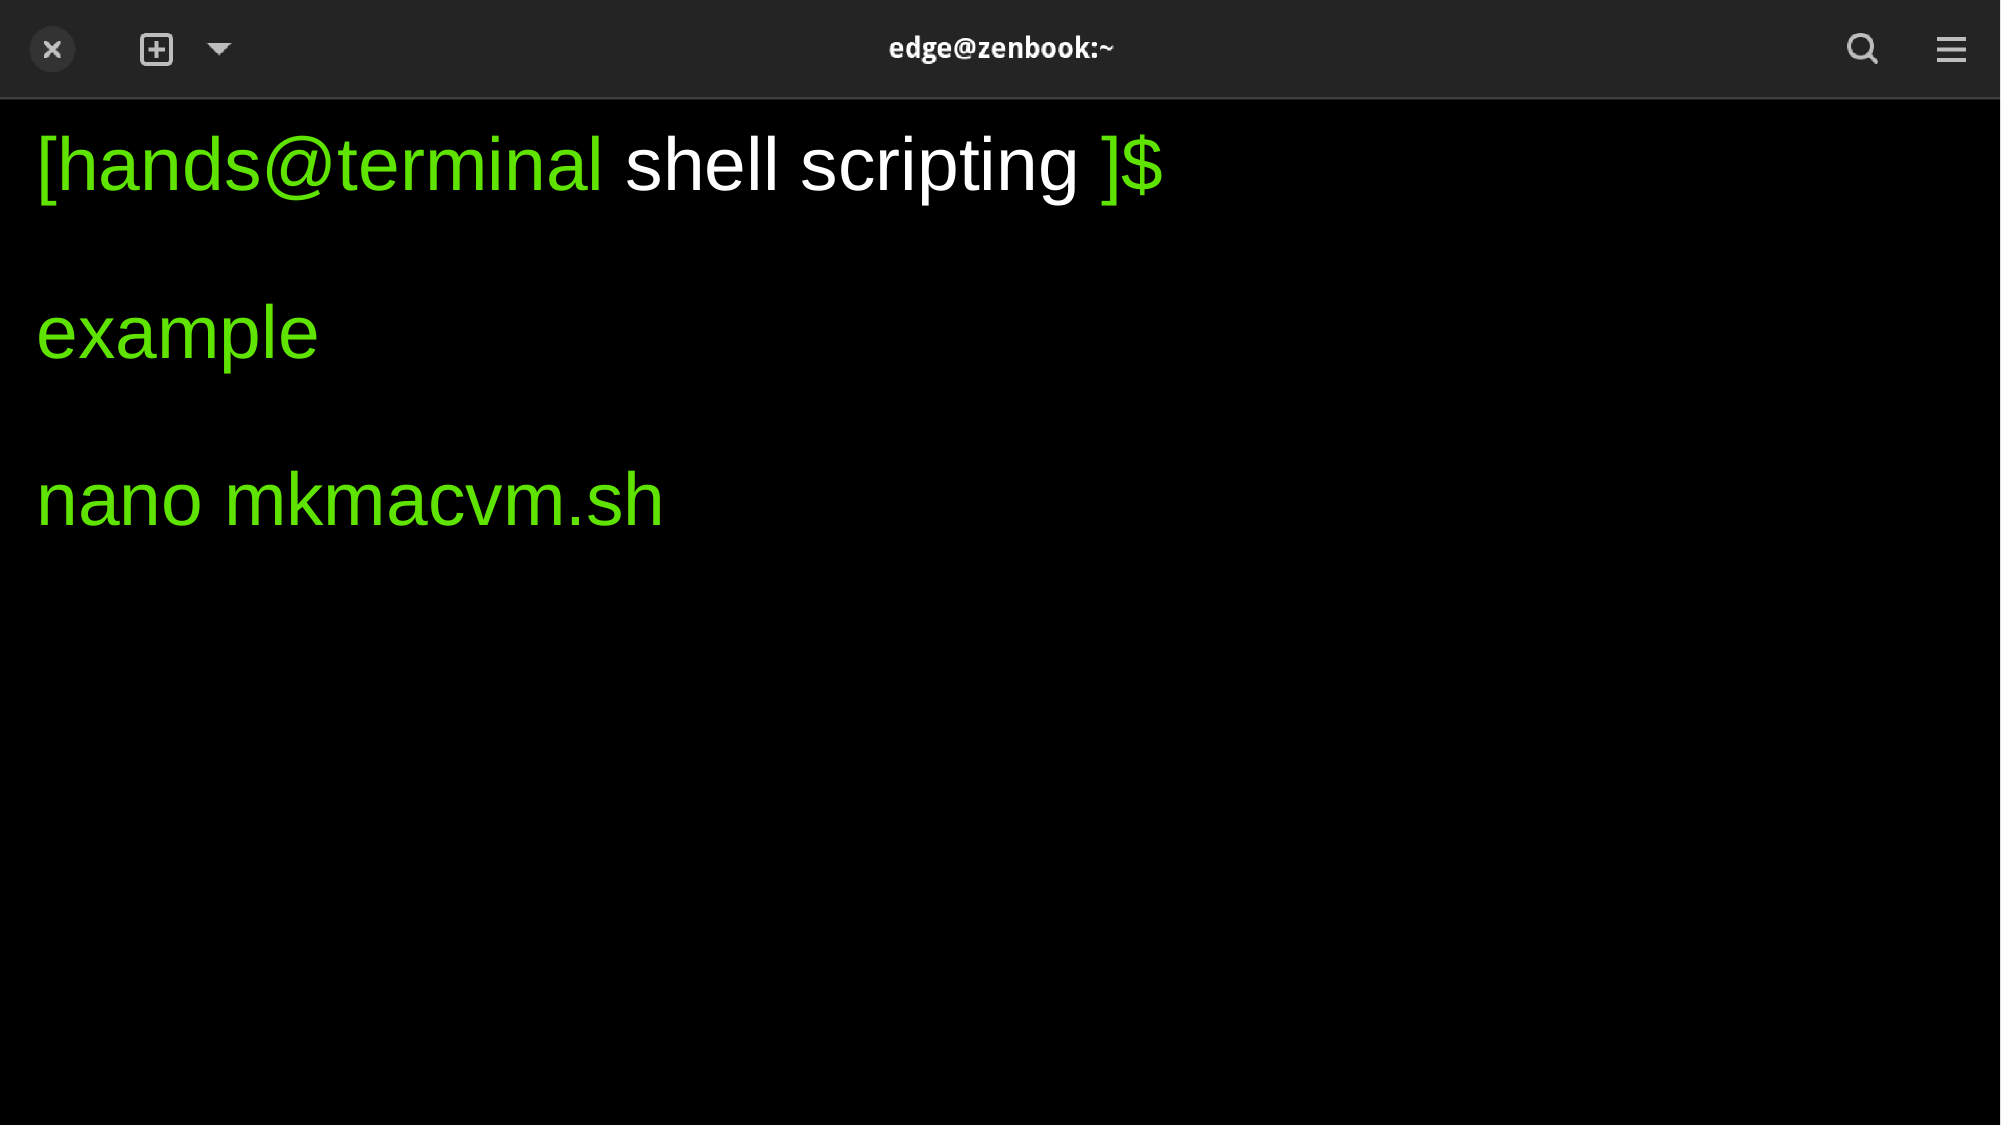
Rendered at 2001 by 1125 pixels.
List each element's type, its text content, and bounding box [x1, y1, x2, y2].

subtitle [hands@terminal shell scripting ]$ example nano mkmacvm.sh [21, 122, 1980, 1108]
picture [0, 0, 2001, 1125]
